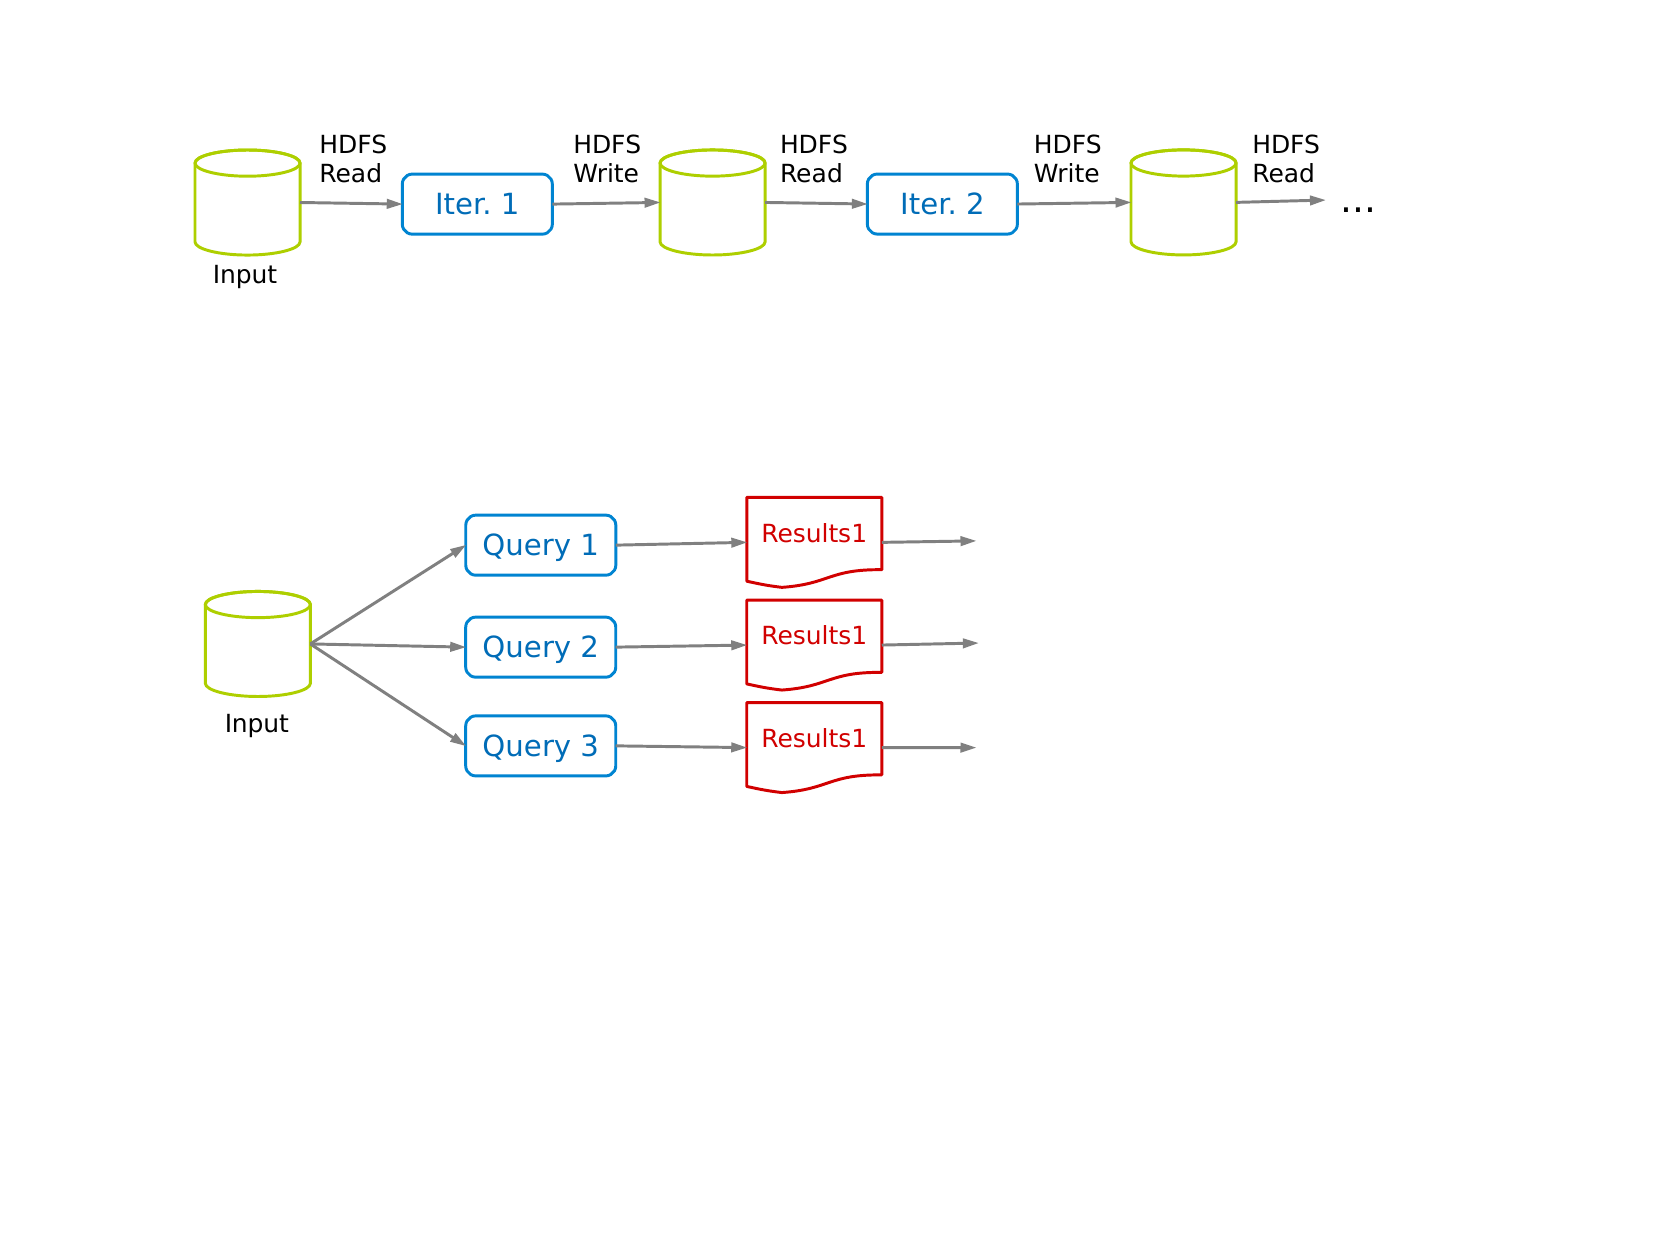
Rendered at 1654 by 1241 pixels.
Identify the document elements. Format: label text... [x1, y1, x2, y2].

text_box Iter. 2 [867, 174, 1018, 235]
text_box Results1 [746, 702, 882, 793]
text_box Query 1 [465, 515, 616, 576]
text_box HDFS Read [304, 122, 402, 197]
text_box Iter. 1 [402, 174, 553, 235]
text_box HDFS Read [1237, 122, 1336, 197]
text_box Results1 [746, 497, 882, 588]
text_box Query 2 [465, 617, 616, 678]
text_box Input [210, 701, 305, 746]
text_box HDFS Read [765, 122, 863, 197]
text_box HDFS Write [558, 122, 656, 197]
text_box Query 3 [465, 715, 616, 776]
text_box Results1 [746, 600, 882, 691]
text_box HDFS Write [1019, 122, 1117, 197]
text_box Input [198, 252, 293, 297]
text_box ... [1325, 170, 1461, 230]
